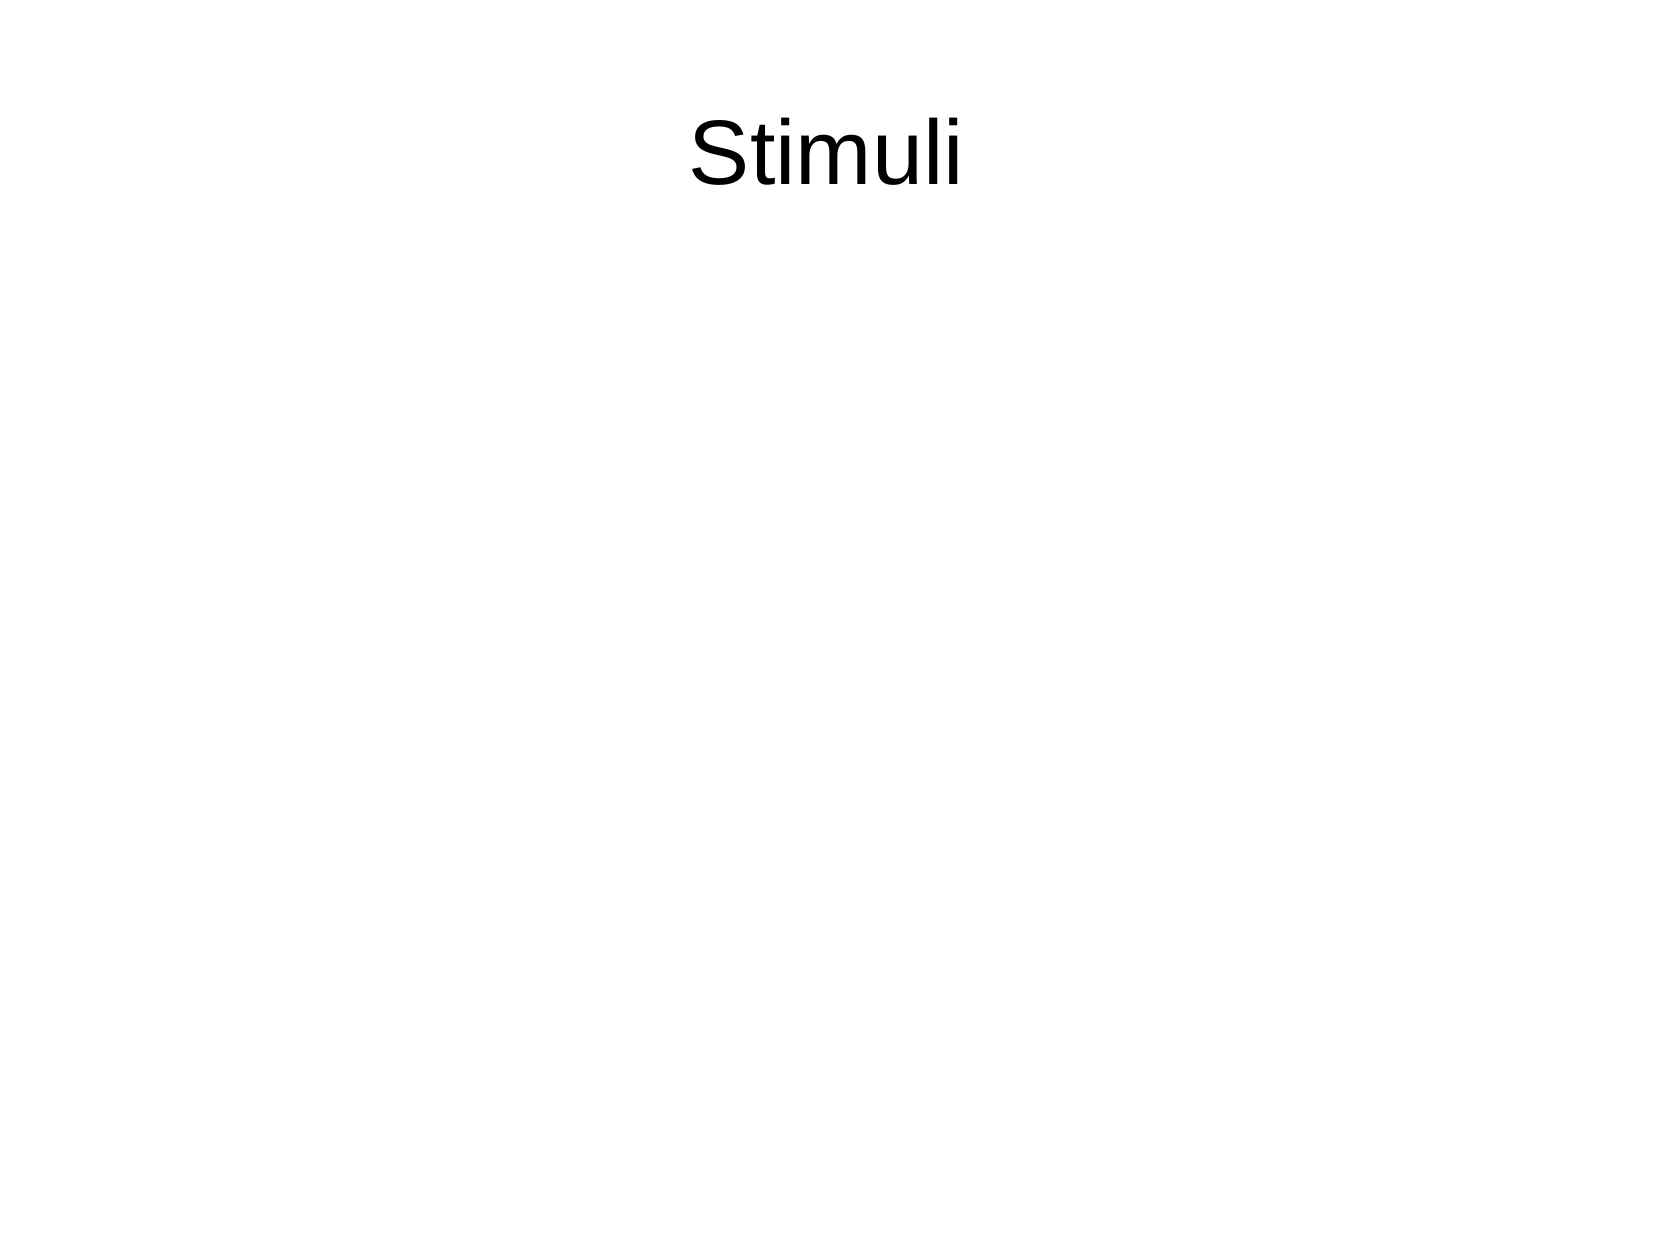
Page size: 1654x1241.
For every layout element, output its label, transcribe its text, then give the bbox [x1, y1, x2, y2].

title Stimuli [82, 49, 1571, 257]
